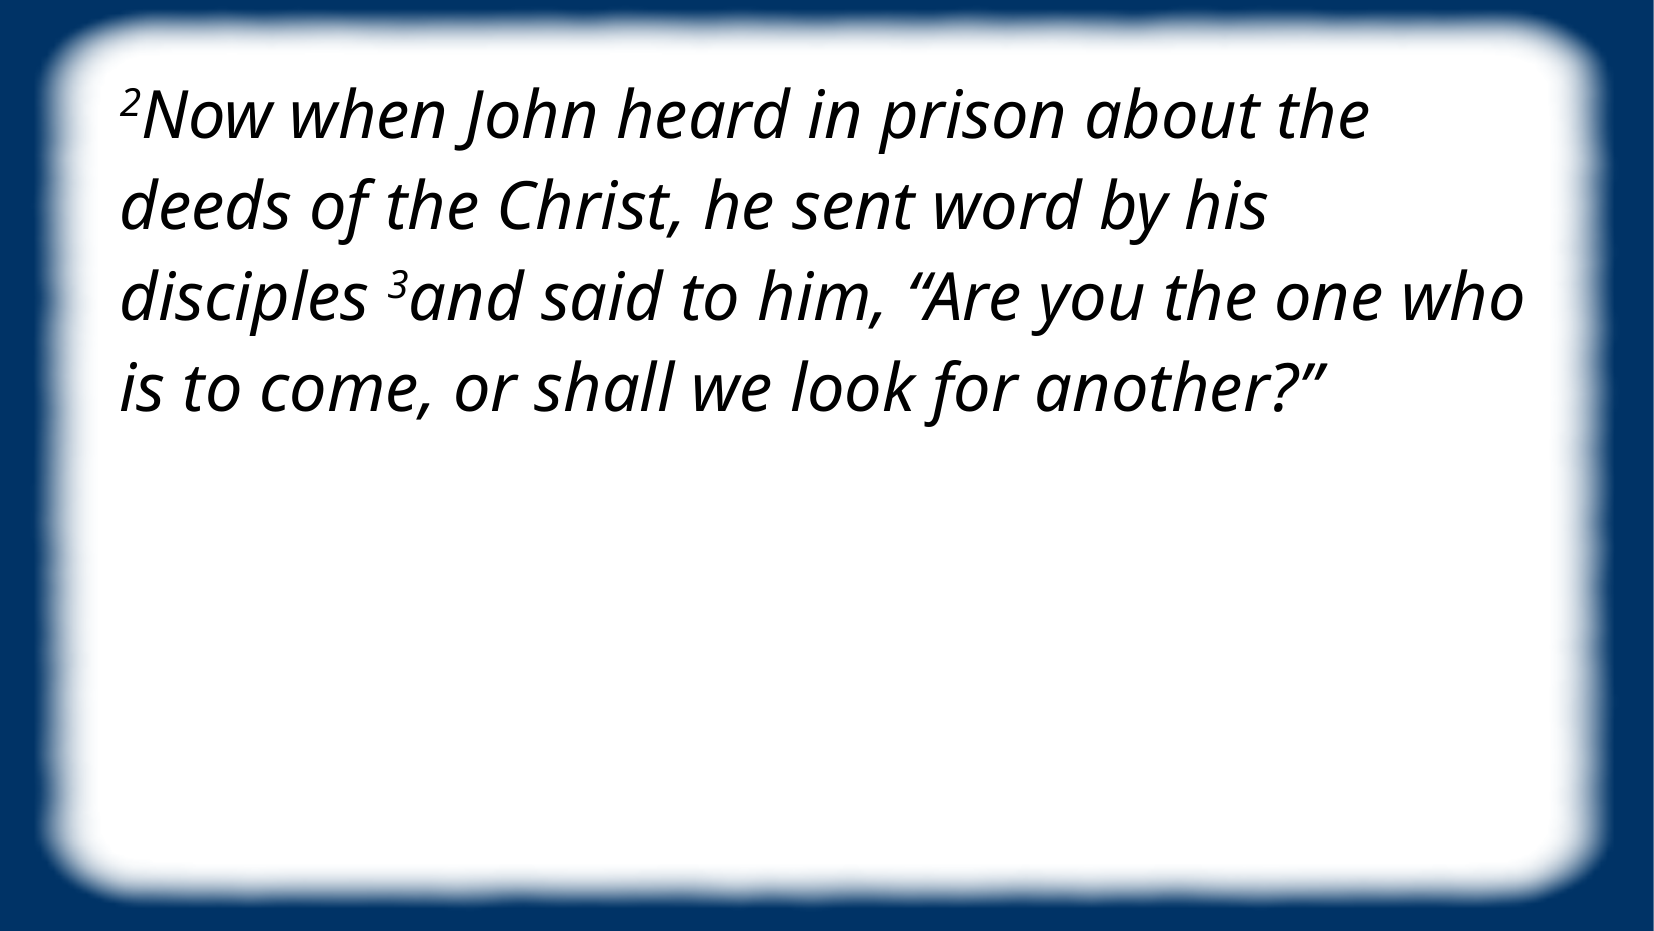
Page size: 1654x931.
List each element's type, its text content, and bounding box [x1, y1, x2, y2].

text_box 2Now when John heard in prison about the deeds of the Christ, he sent word by his disciples 3and said to him, “Are you the one who is to come, or shall we look for another?” [105, 60, 1546, 430]
picture [0, 0, 1654, 931]
